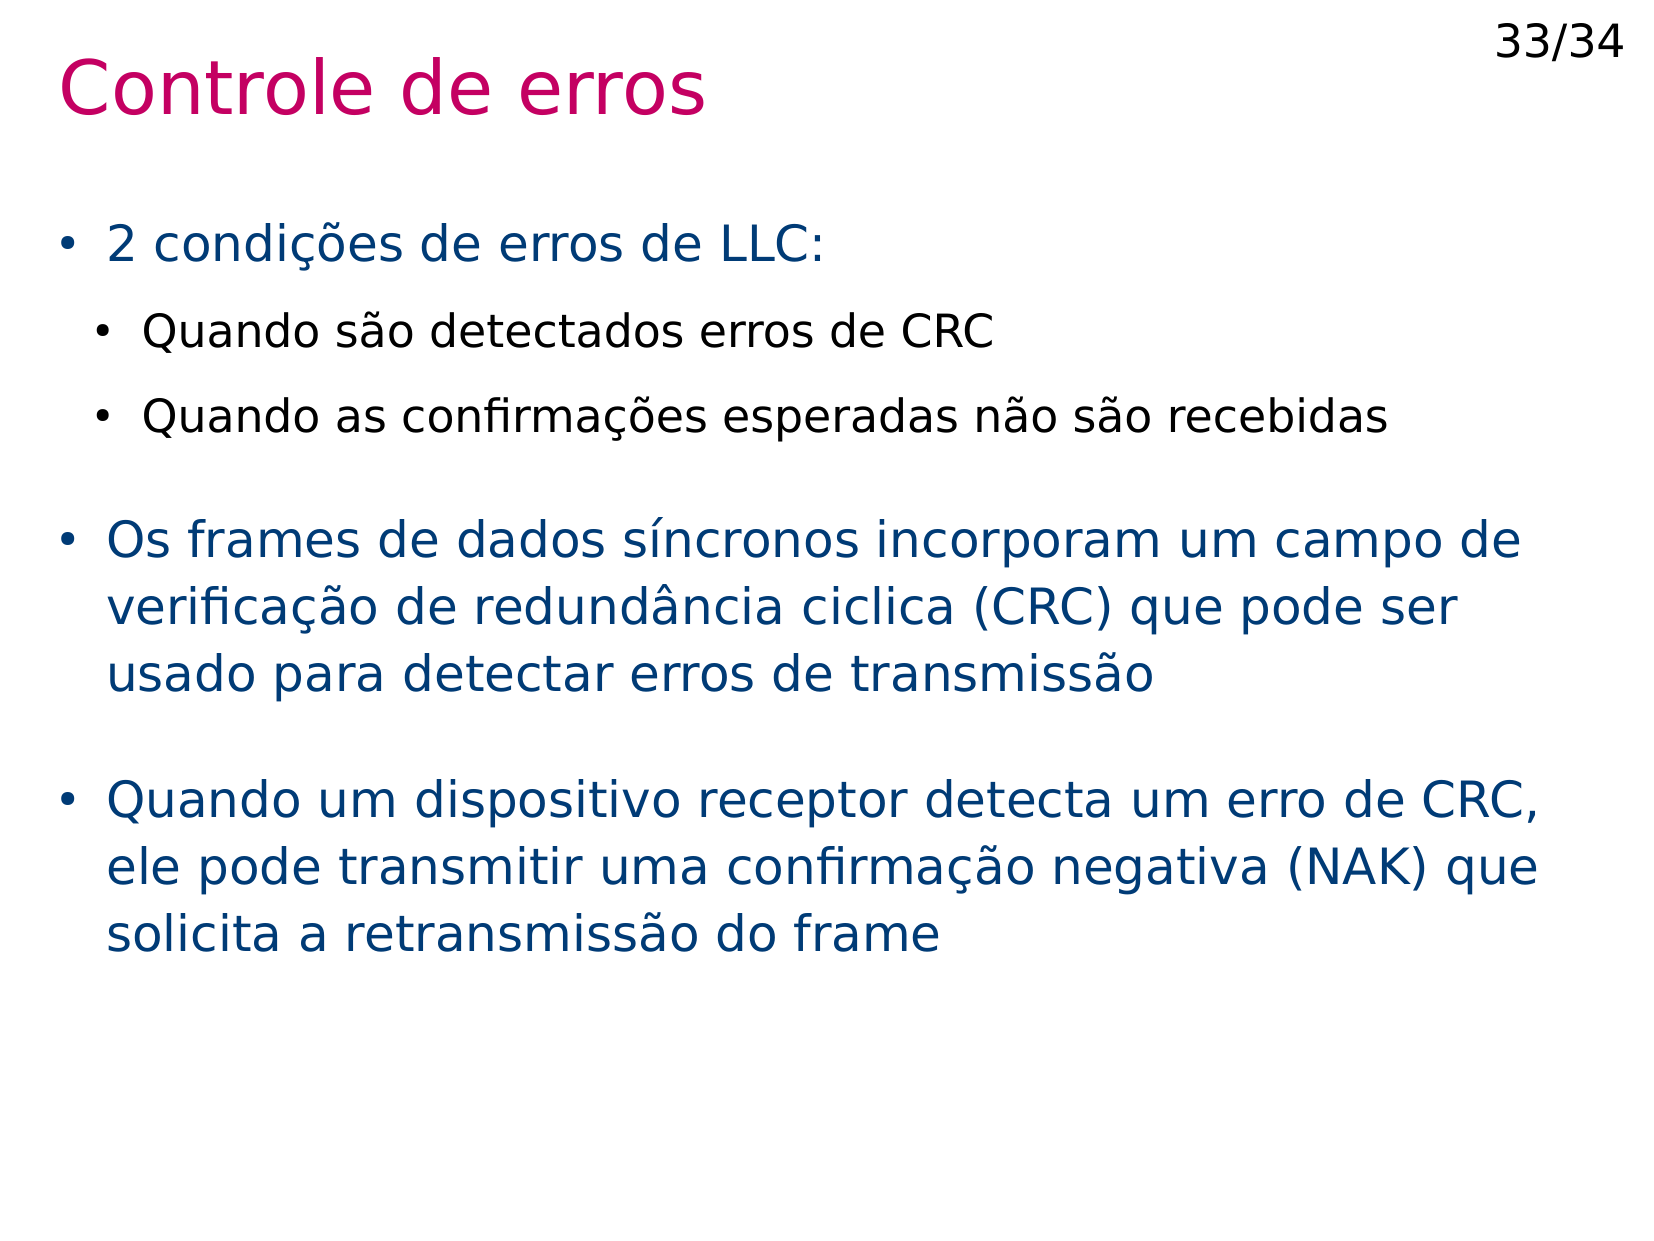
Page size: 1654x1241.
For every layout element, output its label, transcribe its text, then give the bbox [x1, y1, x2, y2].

title Controle de erros [59, 29, 1625, 148]
list 2 condições de erros de LLC: Quando são detectados erros de CRC Quando as confirmações esperadas não são recebidas Os frames de dados síncronos incorporam um campo de verificação de redundância ciclica (CRC) que pode ser usado para detectar erros de transmissão Quando um dispositivo receptor detecta um erro de CRC, ele pode transmitir uma confirmação negativa (NAK) que solicita a retransmissão do frame [59, 206, 1625, 1211]
